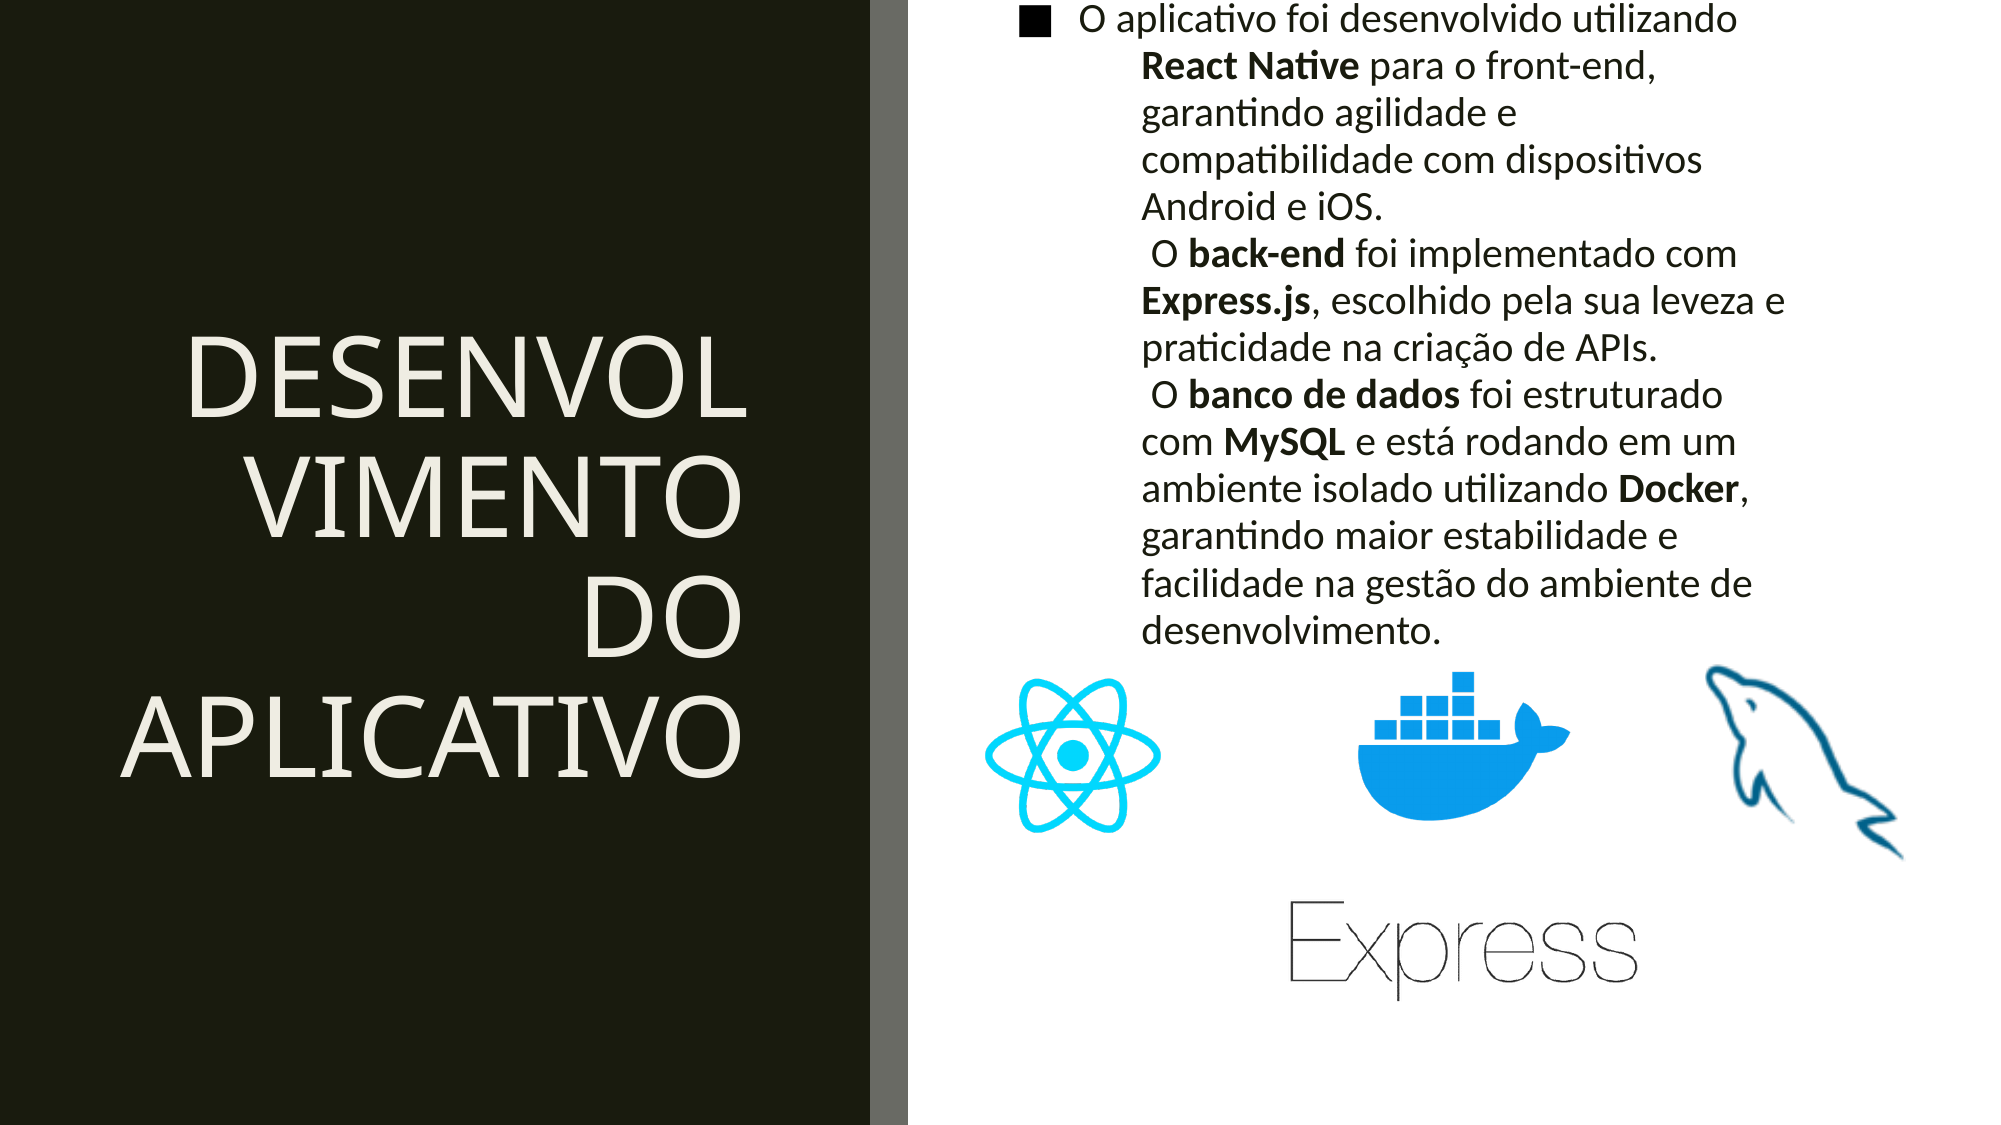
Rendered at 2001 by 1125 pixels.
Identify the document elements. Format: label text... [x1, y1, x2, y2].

list O aplicativo foi desenvolvido utilizando React Native para o front-end, garantindo agilidade e compatibilidade com dispositivos Android e iOS. O back-end foi implementado com Express.js, escolhido pela sua leveza e praticidade na criação de APIs. O banco de dados foi estruturado com MySQL e está rodando em um ambiente isolado utilizando Docker, garantindo maior estabilidade e facilidade na gestão do ambiente de desenvolvimento. [1000, 0, 1804, 756]
picture [1238, 628, 1689, 1056]
text_box [0, 0, 908, 1125]
picture [1705, 663, 1906, 864]
picture [979, 663, 1167, 848]
title DESENVOLVIMENTO DO APLICATIVO [105, 129, 765, 994]
